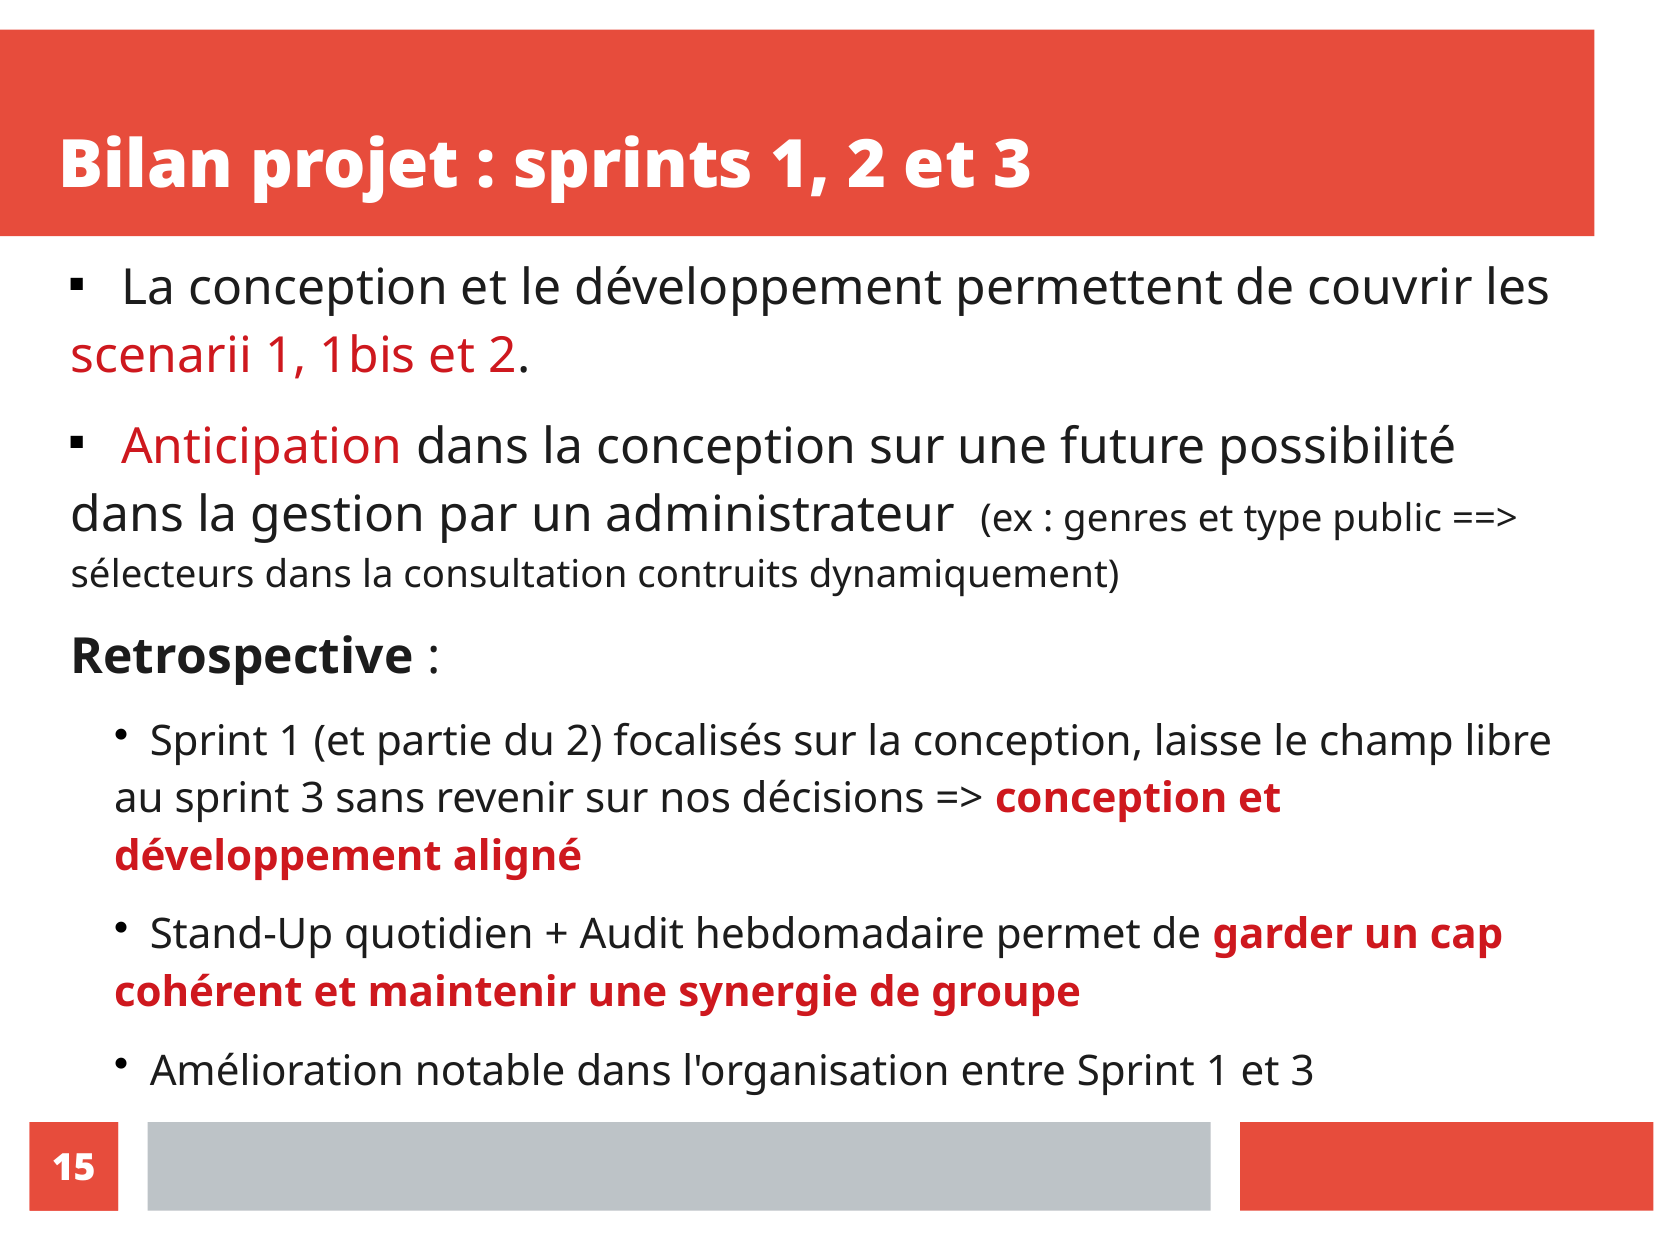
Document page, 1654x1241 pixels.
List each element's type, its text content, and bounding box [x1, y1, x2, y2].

list La conception et le développement permettent de couvrir les scenarii 1, 1bis et 2. Anticipation dans la conception sur une future possibilité dans la gestion par un administrateur (ex : genres et type public ==> sélecteurs dans la consultation contruits dynamiquement) Retrospective : Sprint 1 (et partie du 2) focalisés sur la conception, laisse le champ libre au sprint 3 sans revenir sur nos décisions => conception et développement aligné Stand-Up quotidien + Audit hebdomadaire permet de garder un cap cohérent et maintenir une synergie de groupe Amélioration notable dans l'organisation entre Sprint 1 et 3 [70, 251, 1577, 1103]
title Bilan projet : sprints 1, 2 et 3 [59, 59, 1595, 207]
